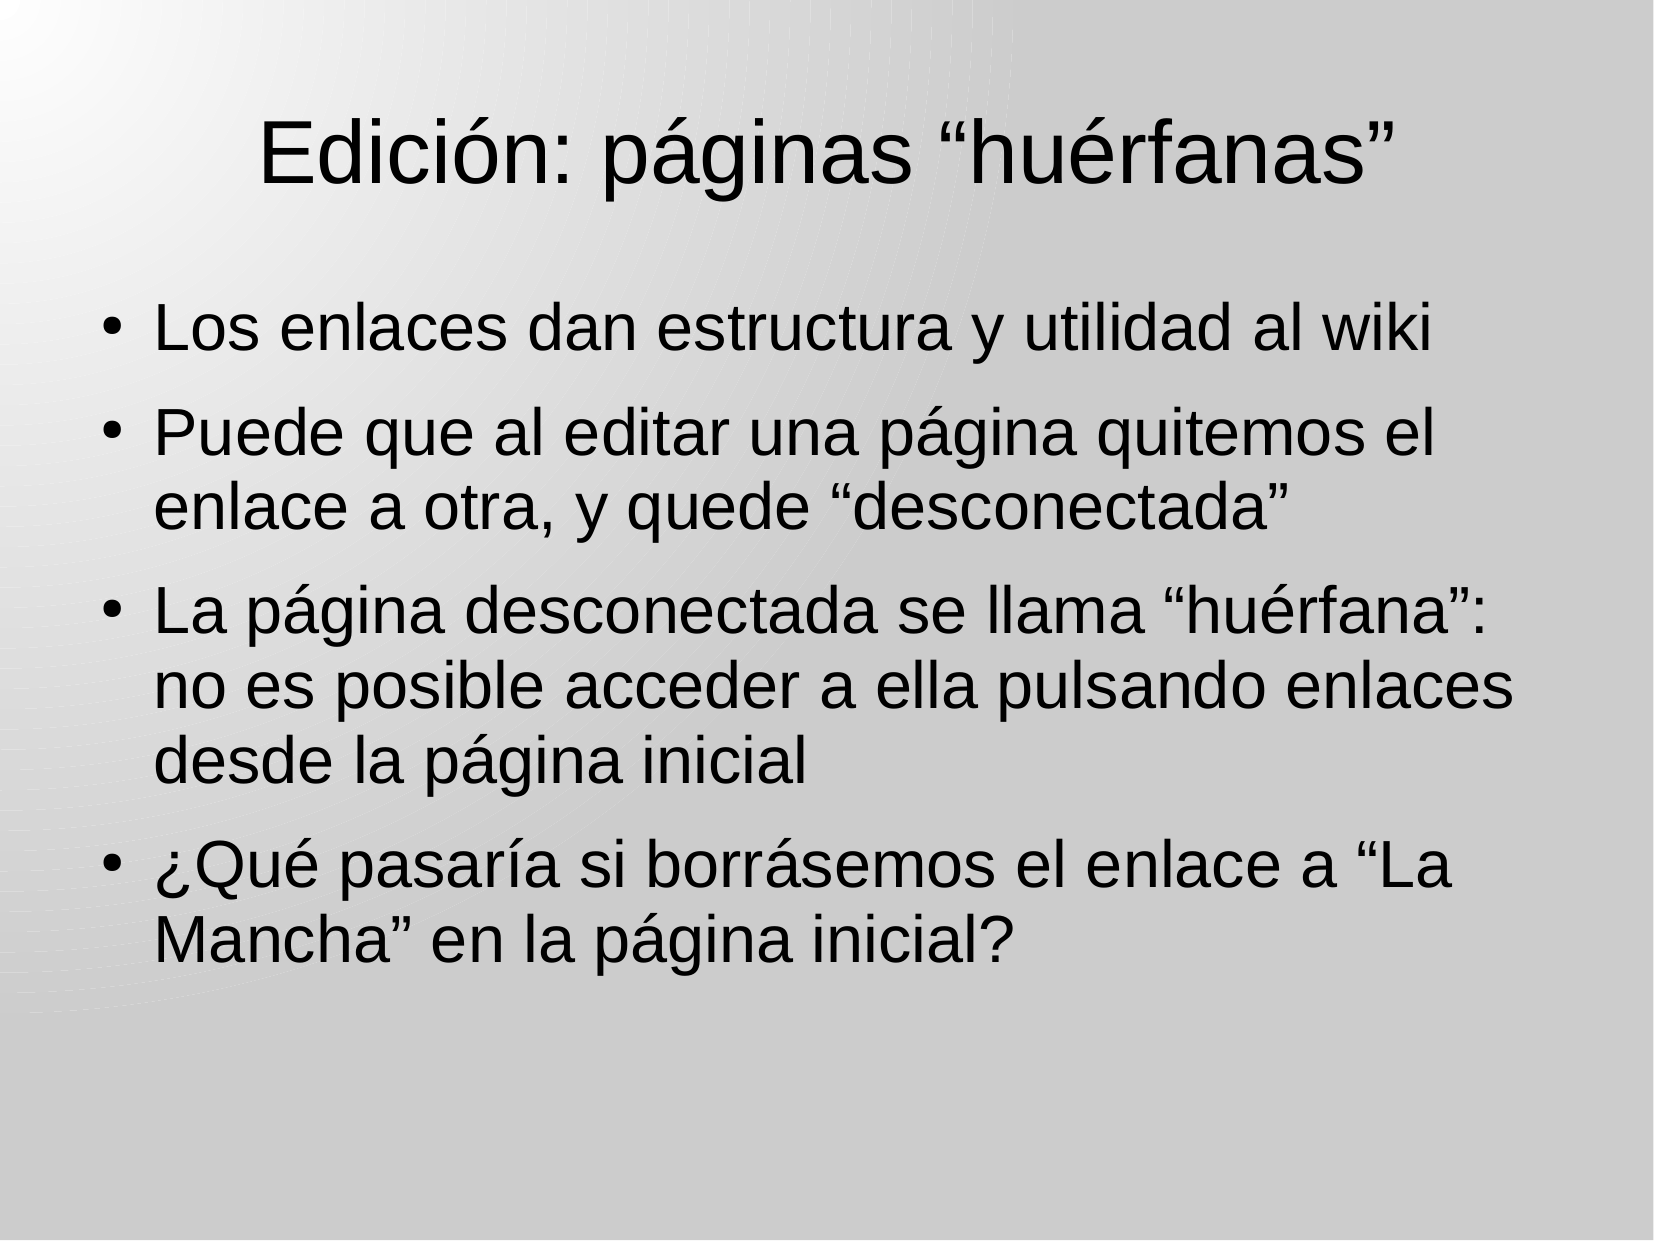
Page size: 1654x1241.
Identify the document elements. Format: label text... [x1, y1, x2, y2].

list Los enlaces dan estructura y utilidad al wiki Puede que al editar una página quitemos el enlace a otra, y quede “desconectada” La página desconectada se llama “huérfana”: no es posible acceder a ella pulsando enlaces desde la página inicial ¿Qué pasaría si borrásemos el enlace a “La Mancha” en la página inicial? [82, 290, 1538, 1109]
title Edición: páginas “huérfanas” [82, 49, 1571, 257]
